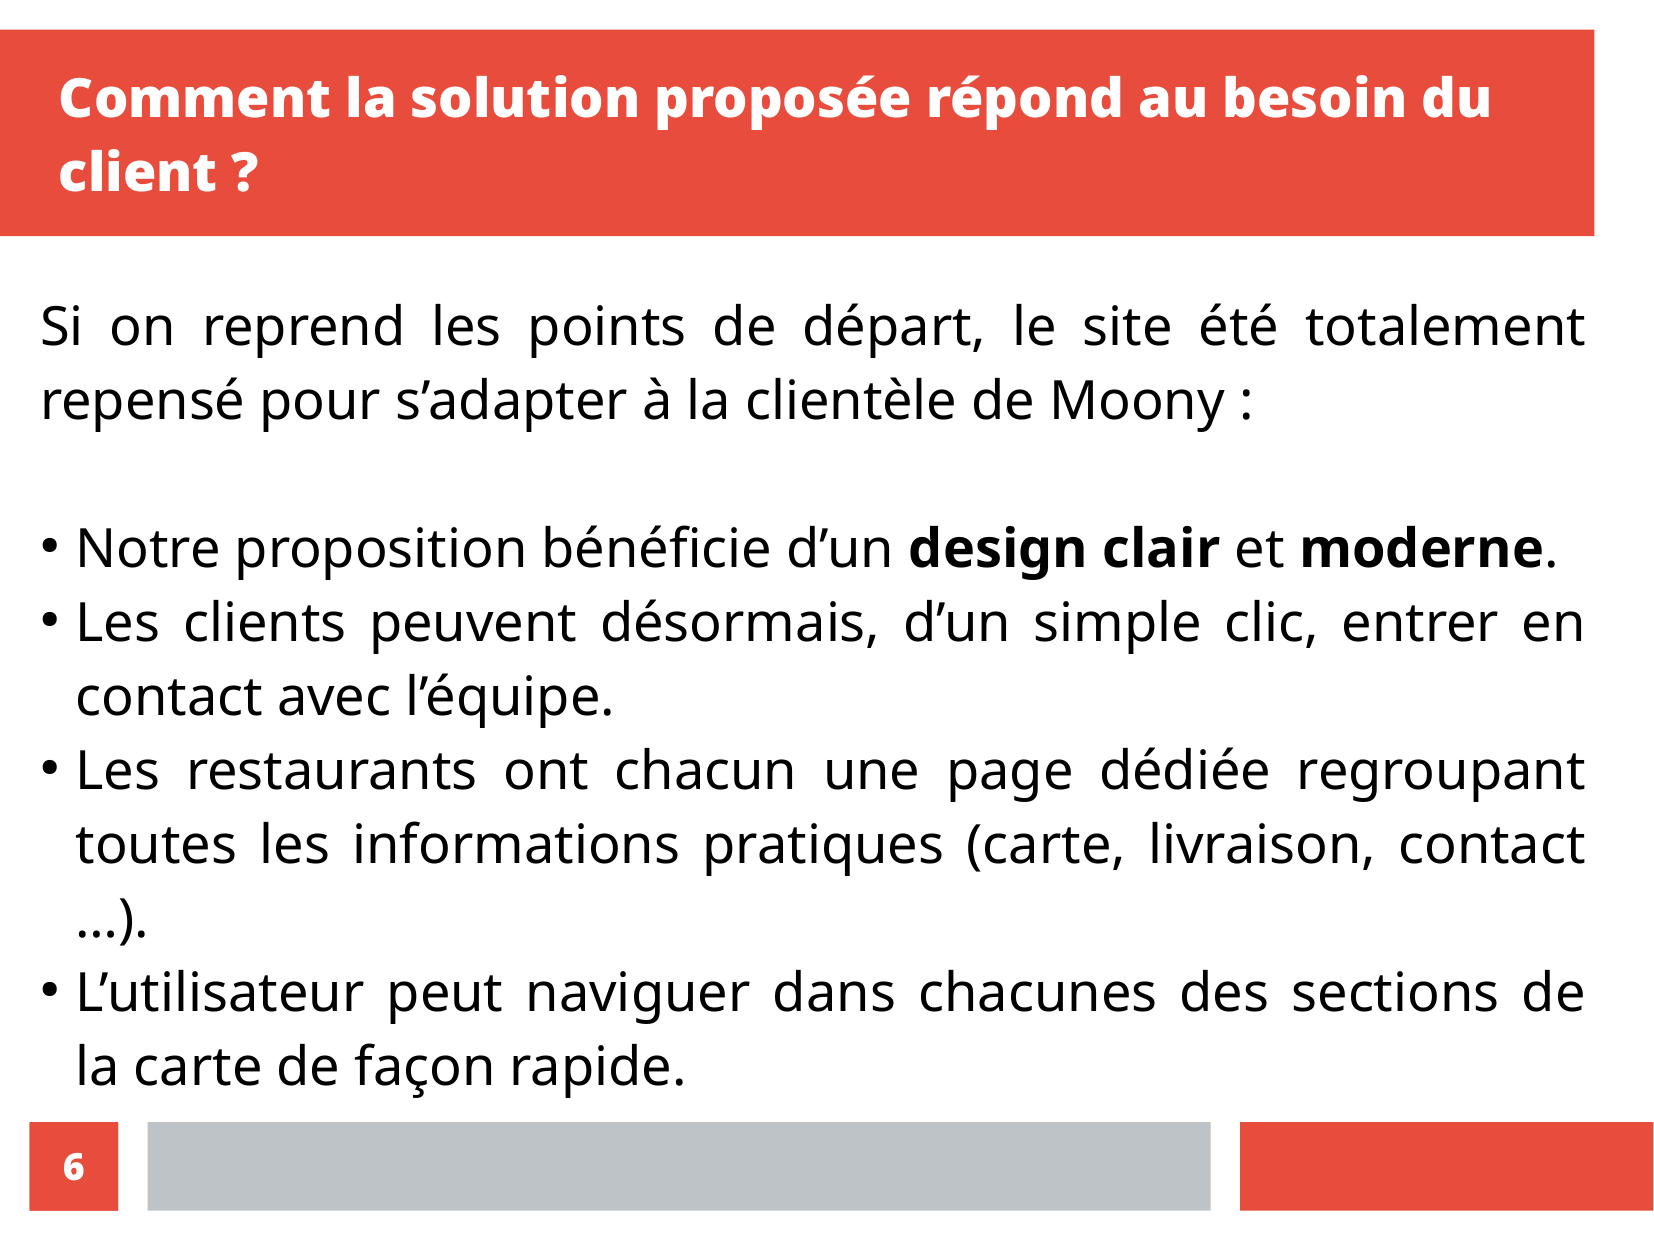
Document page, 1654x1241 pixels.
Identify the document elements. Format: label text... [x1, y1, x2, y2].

title Comment la solution proposée répond au besoin du client ? [59, 59, 1595, 207]
text_box Si on reprend les points de départ, le site été totalement repensé pour s’adapter à la clientèle de Moony : Notre proposition bénéficie d’un design clair et moderne. Les clients peuvent désormais, d’un simple clic, entrer en contact avec l’équipe. Les restaurants ont chacun une page dédiée regroupant toutes les informations pratiques (carte, livraison, contact …). L’utilisateur peut naviguer dans chacunes des sections de la carte de façon rapide. [25, 280, 1603, 1115]
